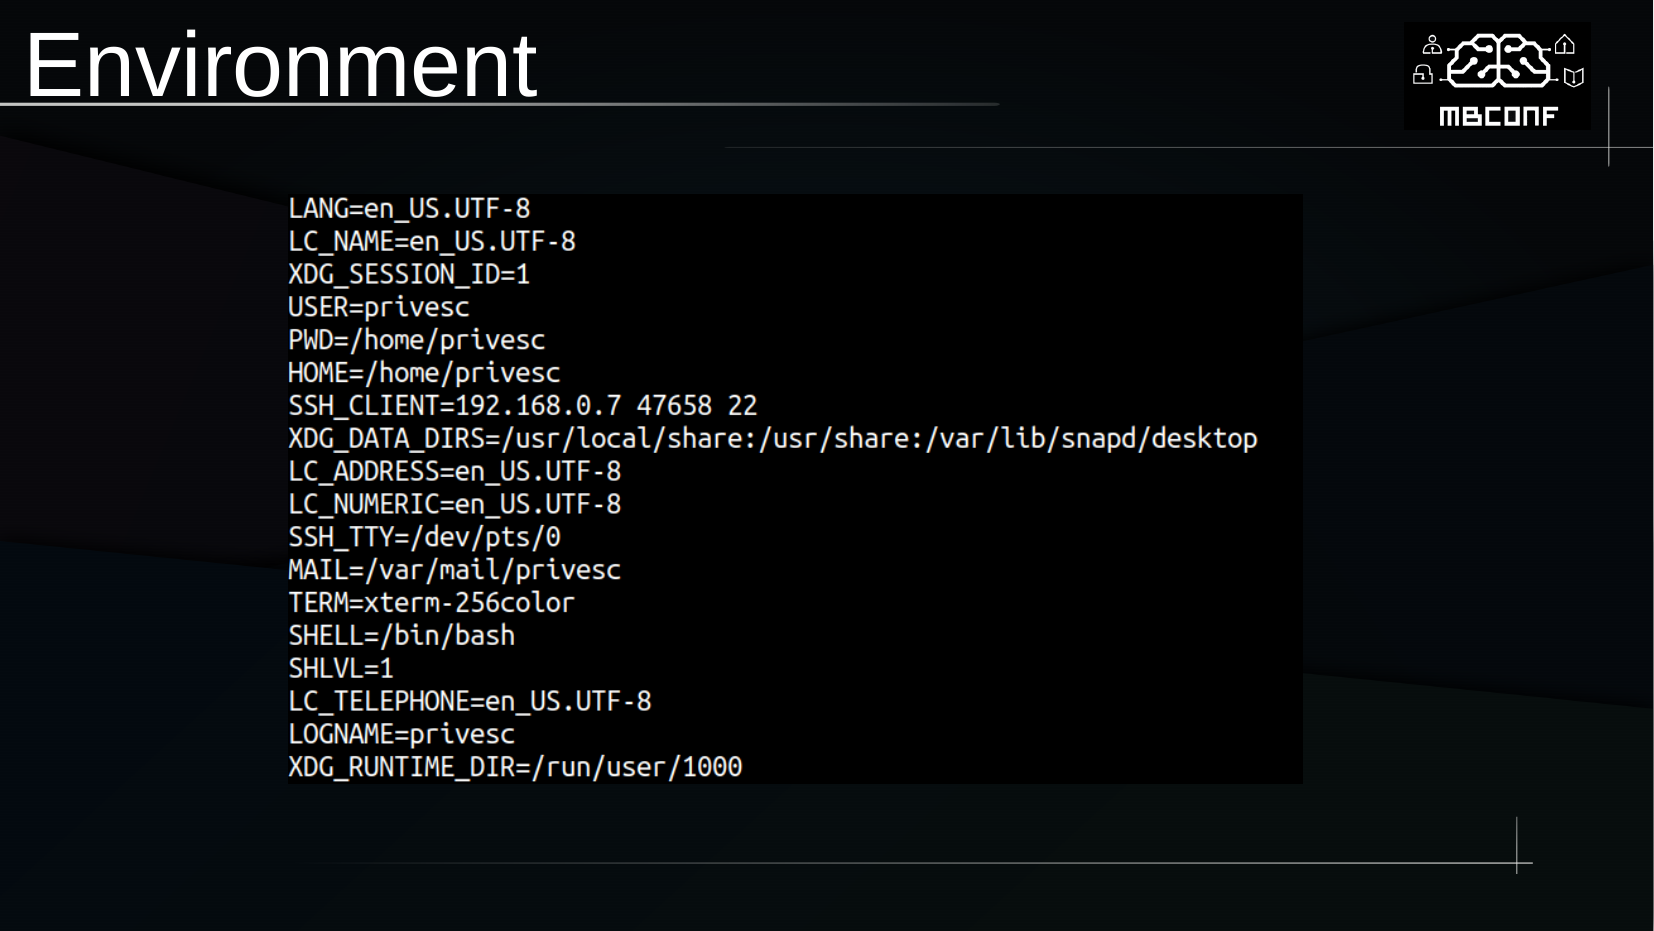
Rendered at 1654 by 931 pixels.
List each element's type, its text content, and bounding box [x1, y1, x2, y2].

picture [0, 0, 1654, 931]
title Environment [23, 11, 1589, 119]
